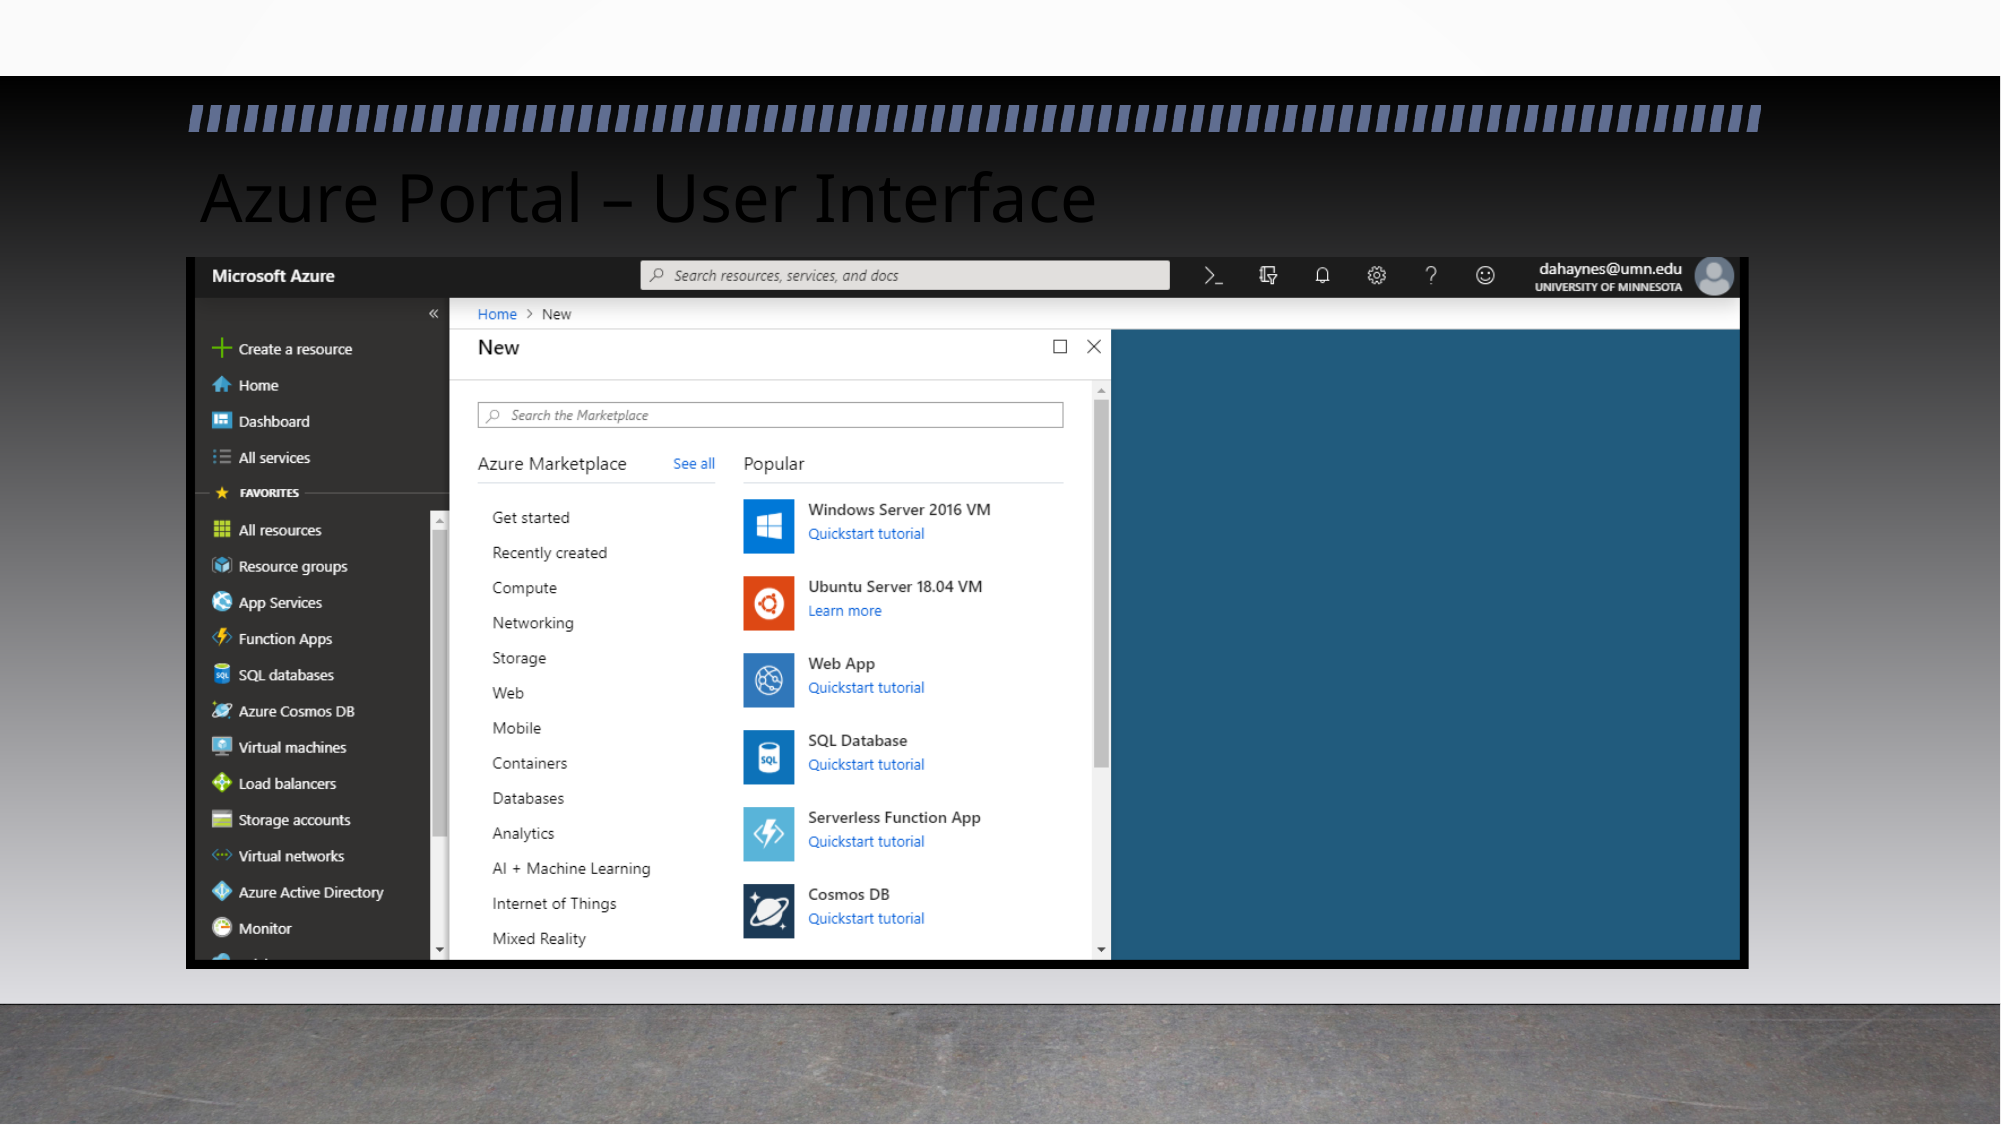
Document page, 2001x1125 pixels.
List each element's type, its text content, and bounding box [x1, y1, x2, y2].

picture [185, 257, 1749, 969]
title Azure Portal – User Interface [185, 157, 1762, 331]
